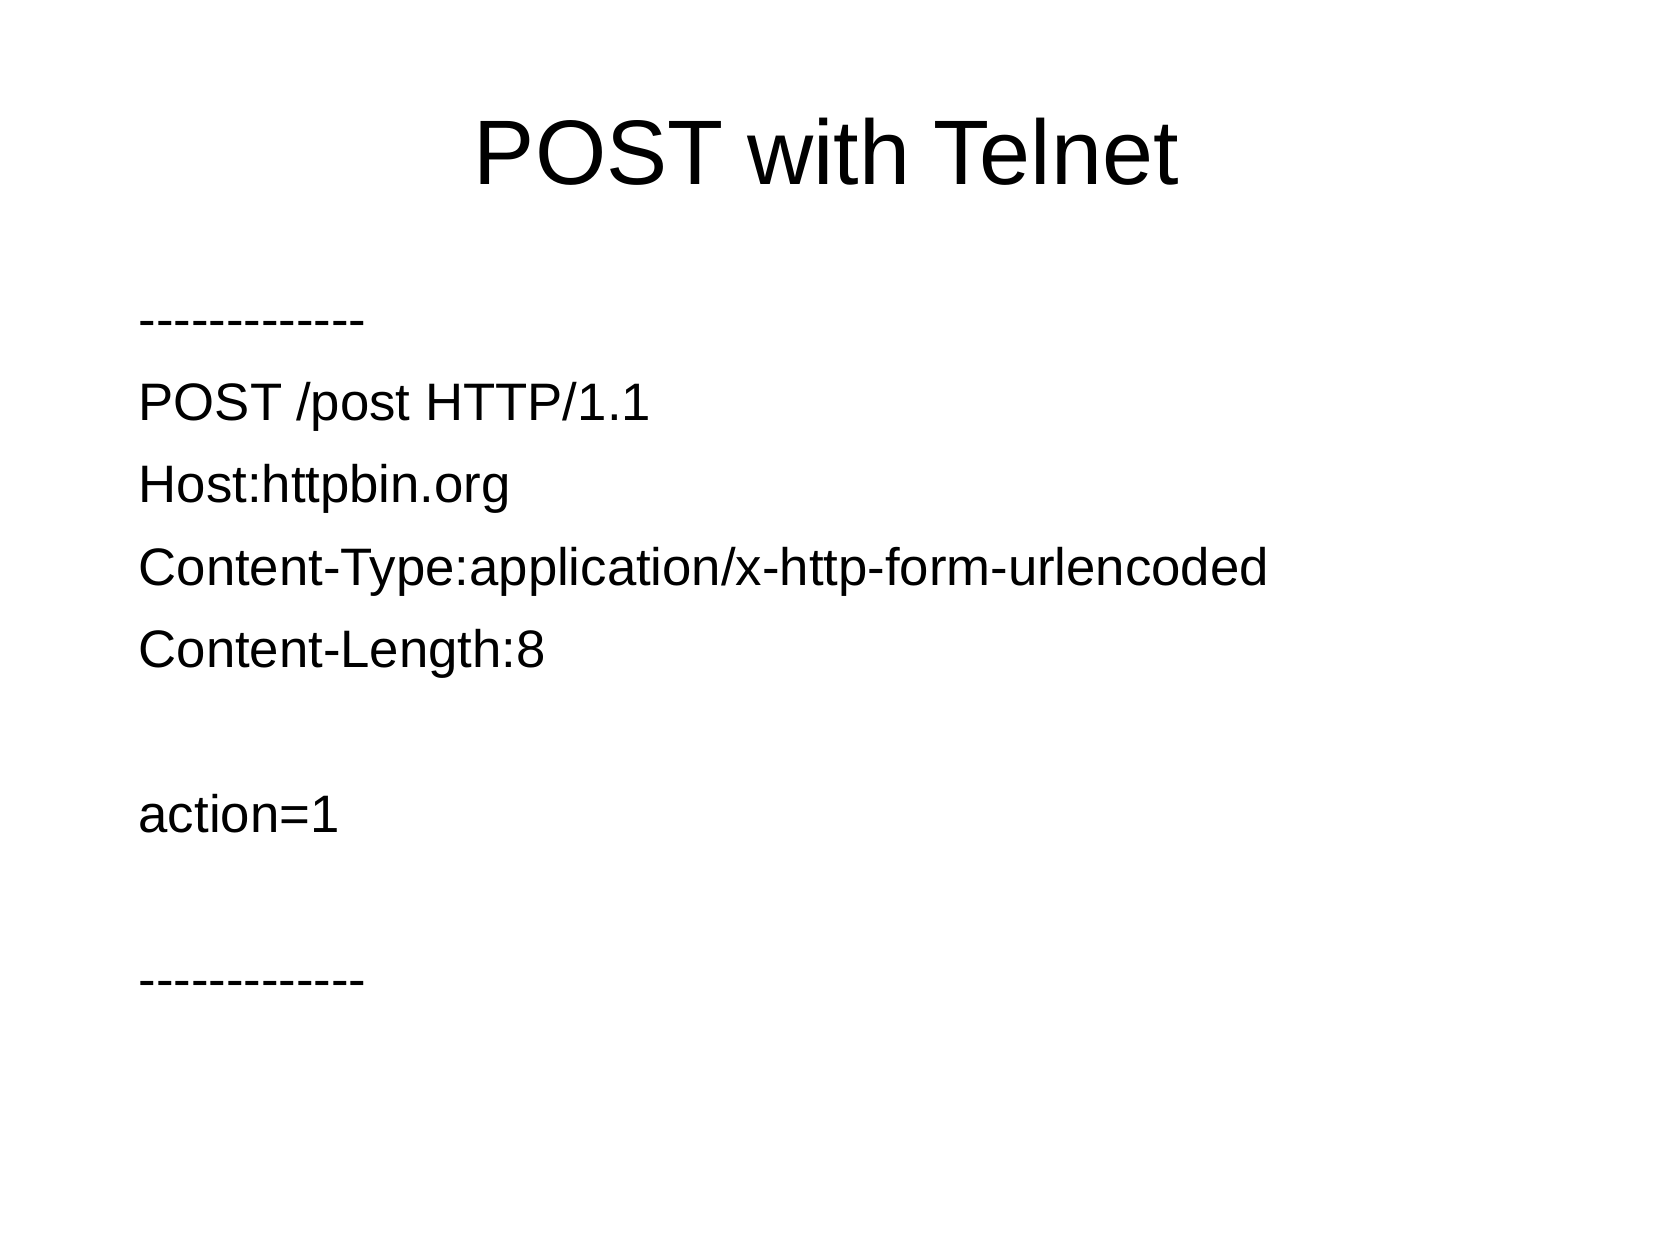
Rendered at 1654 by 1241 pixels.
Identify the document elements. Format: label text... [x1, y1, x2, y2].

title POST with Telnet [82, 49, 1571, 257]
list ------------- POST /post HTTP/1.1 Host:httpbin.org Content-Type:application/x-http-form-urlencoded Content-Length:8 action=1 ------------- [82, 290, 1571, 1010]
